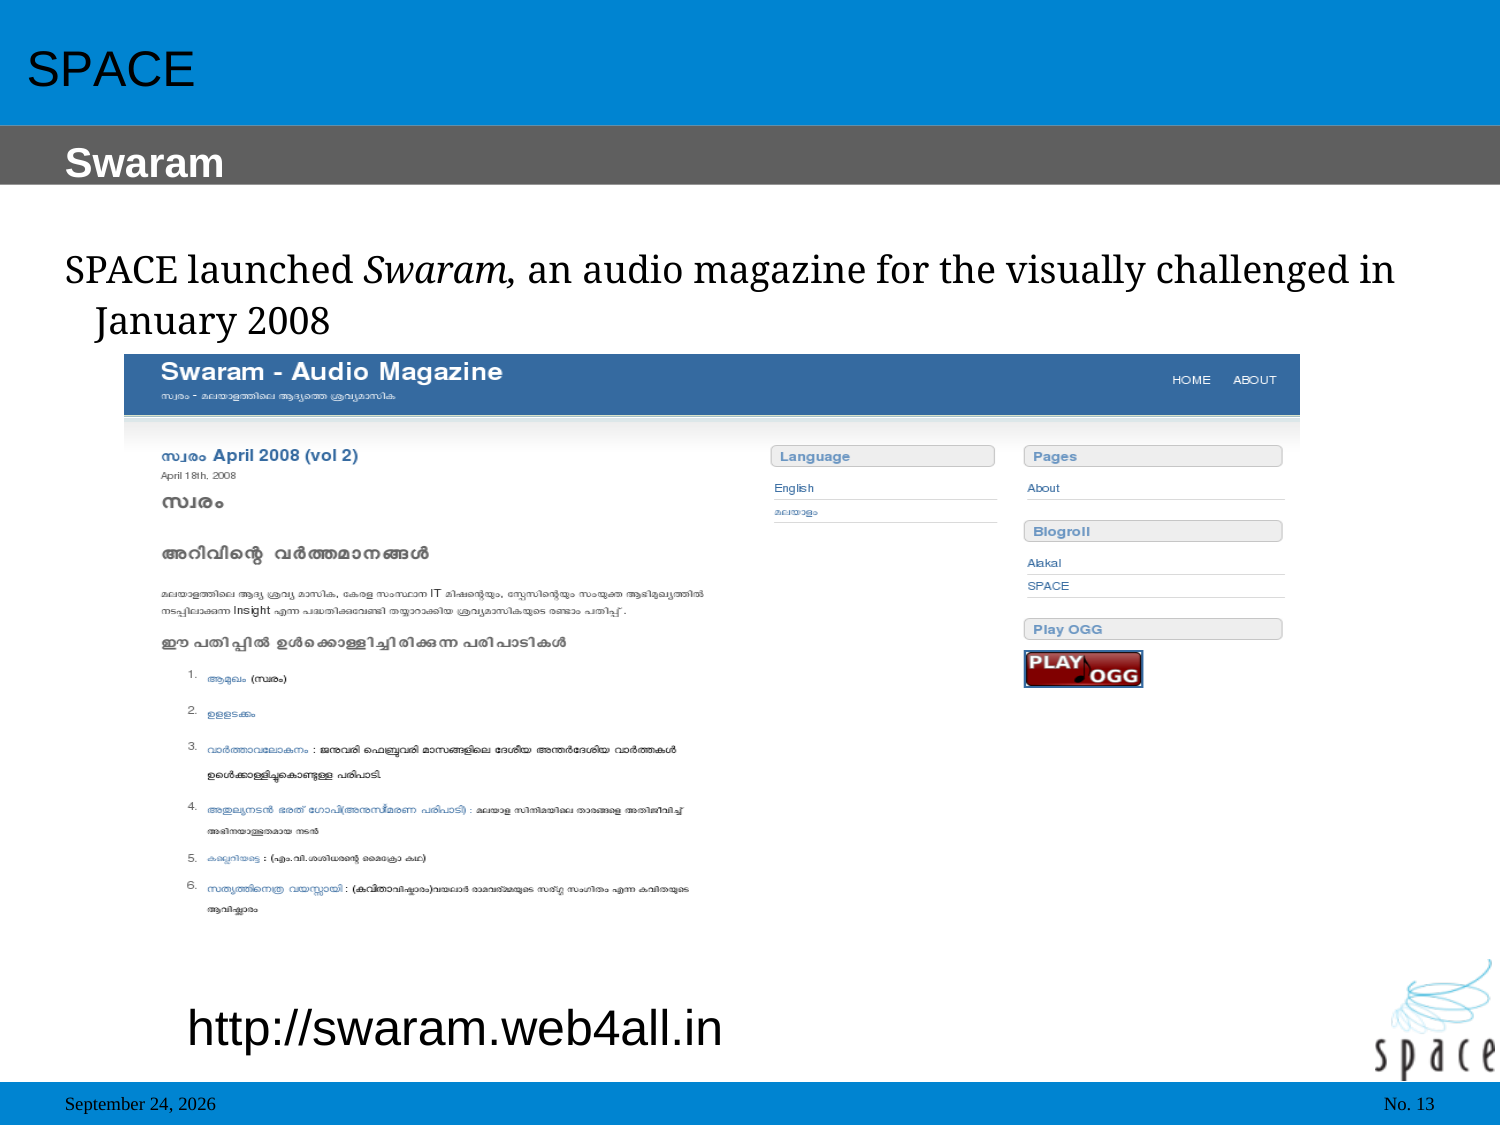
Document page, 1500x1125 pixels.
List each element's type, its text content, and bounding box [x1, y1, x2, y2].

title Swaram [64, 139, 1436, 187]
text_box http://swaram.web4all.in [172, 988, 740, 1063]
picture [124, 354, 1300, 916]
list SPACE launched Swaram, an audio magazine for the visually challenged in January 2008 [64, 243, 1436, 985]
picture [1375, 959, 1495, 1081]
